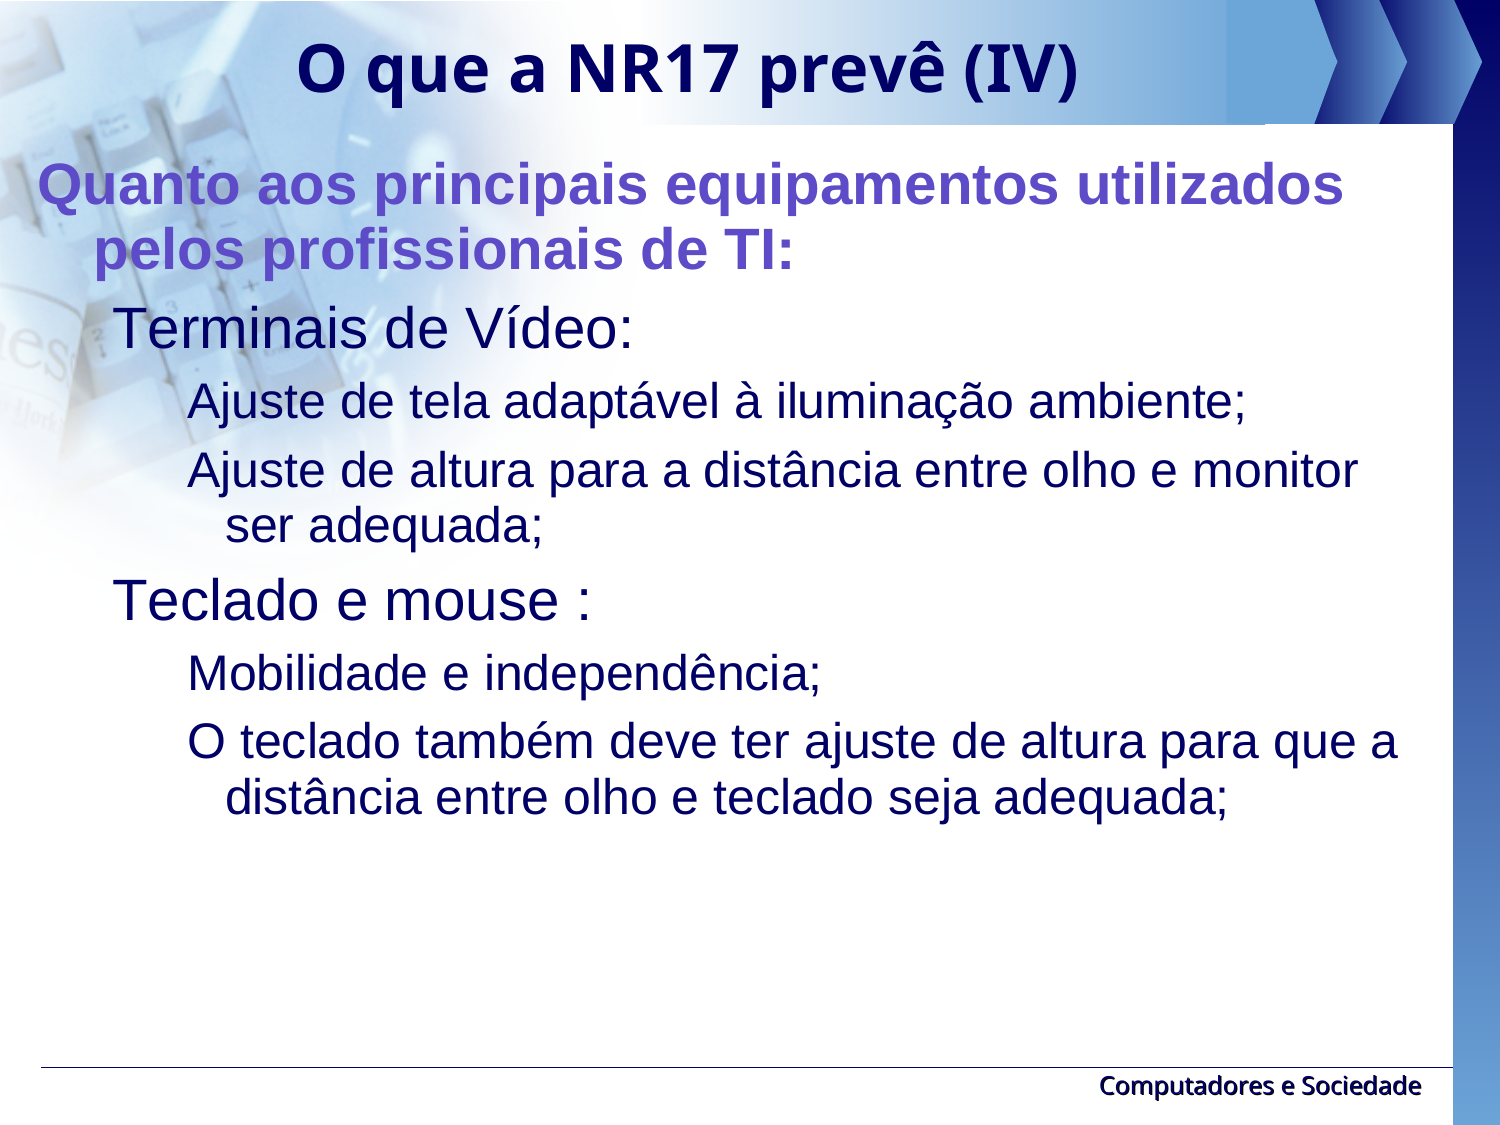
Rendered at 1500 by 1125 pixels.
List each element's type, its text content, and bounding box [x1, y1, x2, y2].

list Quanto aos principais equipamentos utilizados pelos profissionais de TI: Terminais de Vídeo: Ajuste de tela adaptável à iluminação ambiente; Ajuste de altura para a distância entre olho e monitor ser adequada; Teclado e mouse : Mobilidade e independência; O teclado também deve ter ajuste de altura para que a distância entre olho e teclado seja adequada; [37, 151, 1426, 1036]
title O que a NR17 prevê (IV) [74, 0, 1300, 147]
